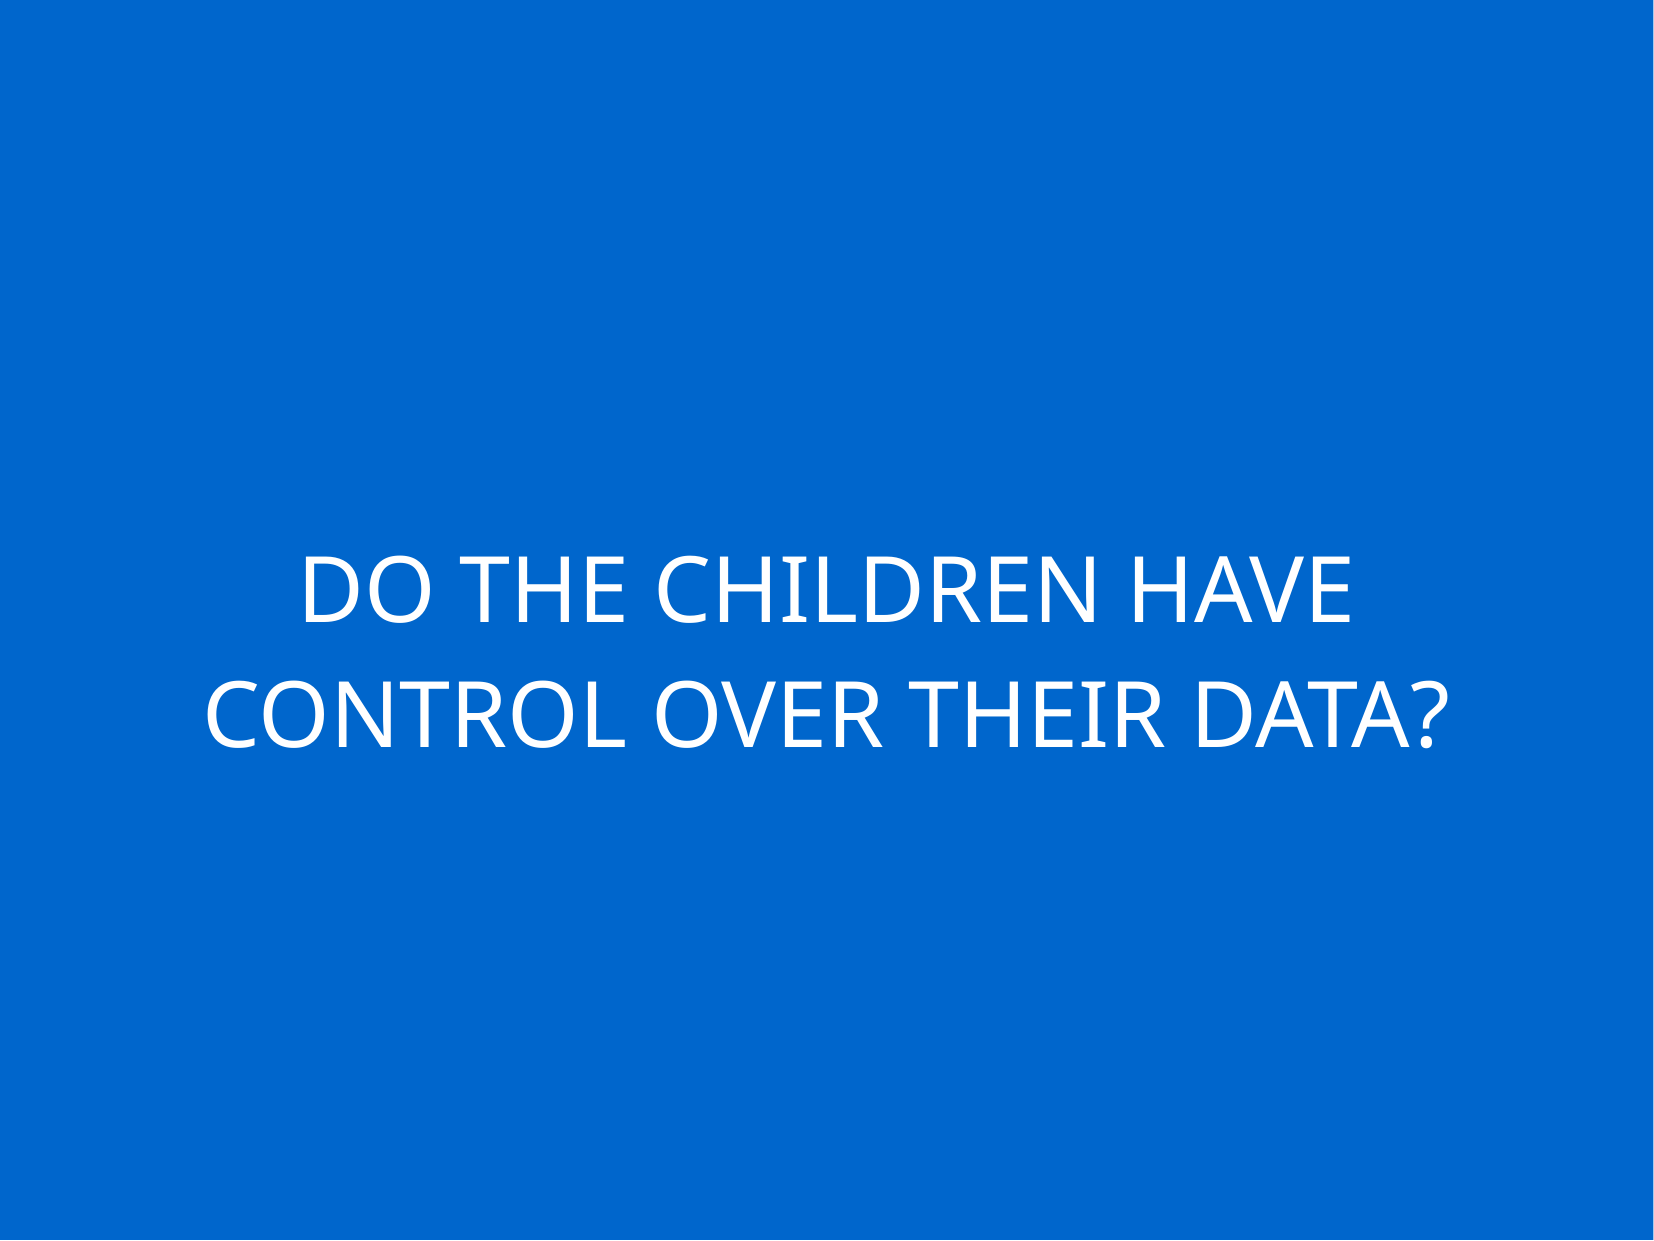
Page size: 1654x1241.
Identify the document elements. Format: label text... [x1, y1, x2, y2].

subtitle DO THE CHILDREN HAVE CONTROL OVER THEIR DATA? [82, 290, 1571, 1010]
